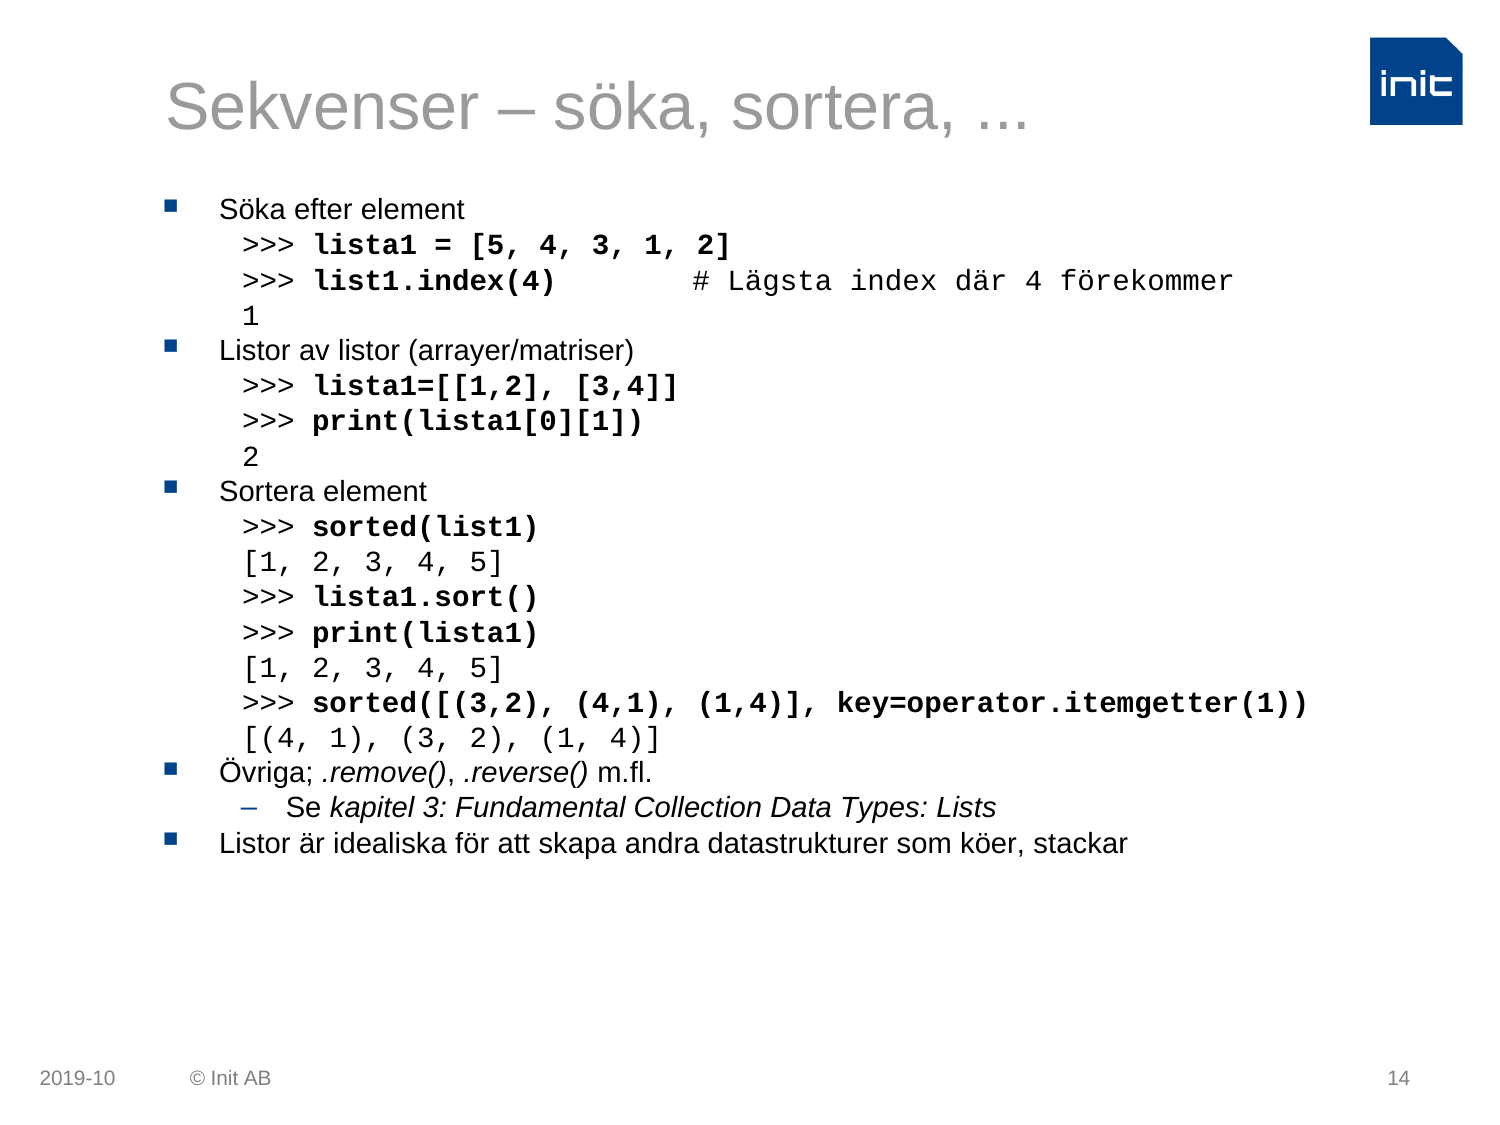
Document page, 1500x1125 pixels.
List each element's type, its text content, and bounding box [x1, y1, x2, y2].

text_box 2019-10 [24, 1037, 151, 1098]
text_box © Init AB [174, 1037, 1326, 1098]
picture [1370, 37, 1463, 125]
text_box Sekvenser – söka, sortera, ... [150, 0, 1351, 151]
text_box <nummer> [1350, 1037, 1426, 1098]
text_box Söka efter element >>> lista1 = [5, 4, 3, 1, 2] >>> list1.index(4) # Lägsta index där 4 förekommer 1 Listor av listor (arrayer/matriser) >>> lista1=[[1,2], [3,4]] >>> print(lista1[0][1]) 2 Sortera element >>> sorted(list1) [1, 2, 3, 4, 5] >>> lista1.sort() >>> print(lista1) [1, 2, 3, 4, 5] >>> sorted([(3,2), (4,1), (1,4)], key=operator.itemgetter(1)) [(4, 1), (3, 2), (1, 4)] Övriga; .remove(), .reverse() m.fl. Se kapitel 3: Fundamental Collection Data Types: Lists Listor är idealiska för att skapa andra datastrukturer som köer, stackar [150, 189, 1351, 963]
